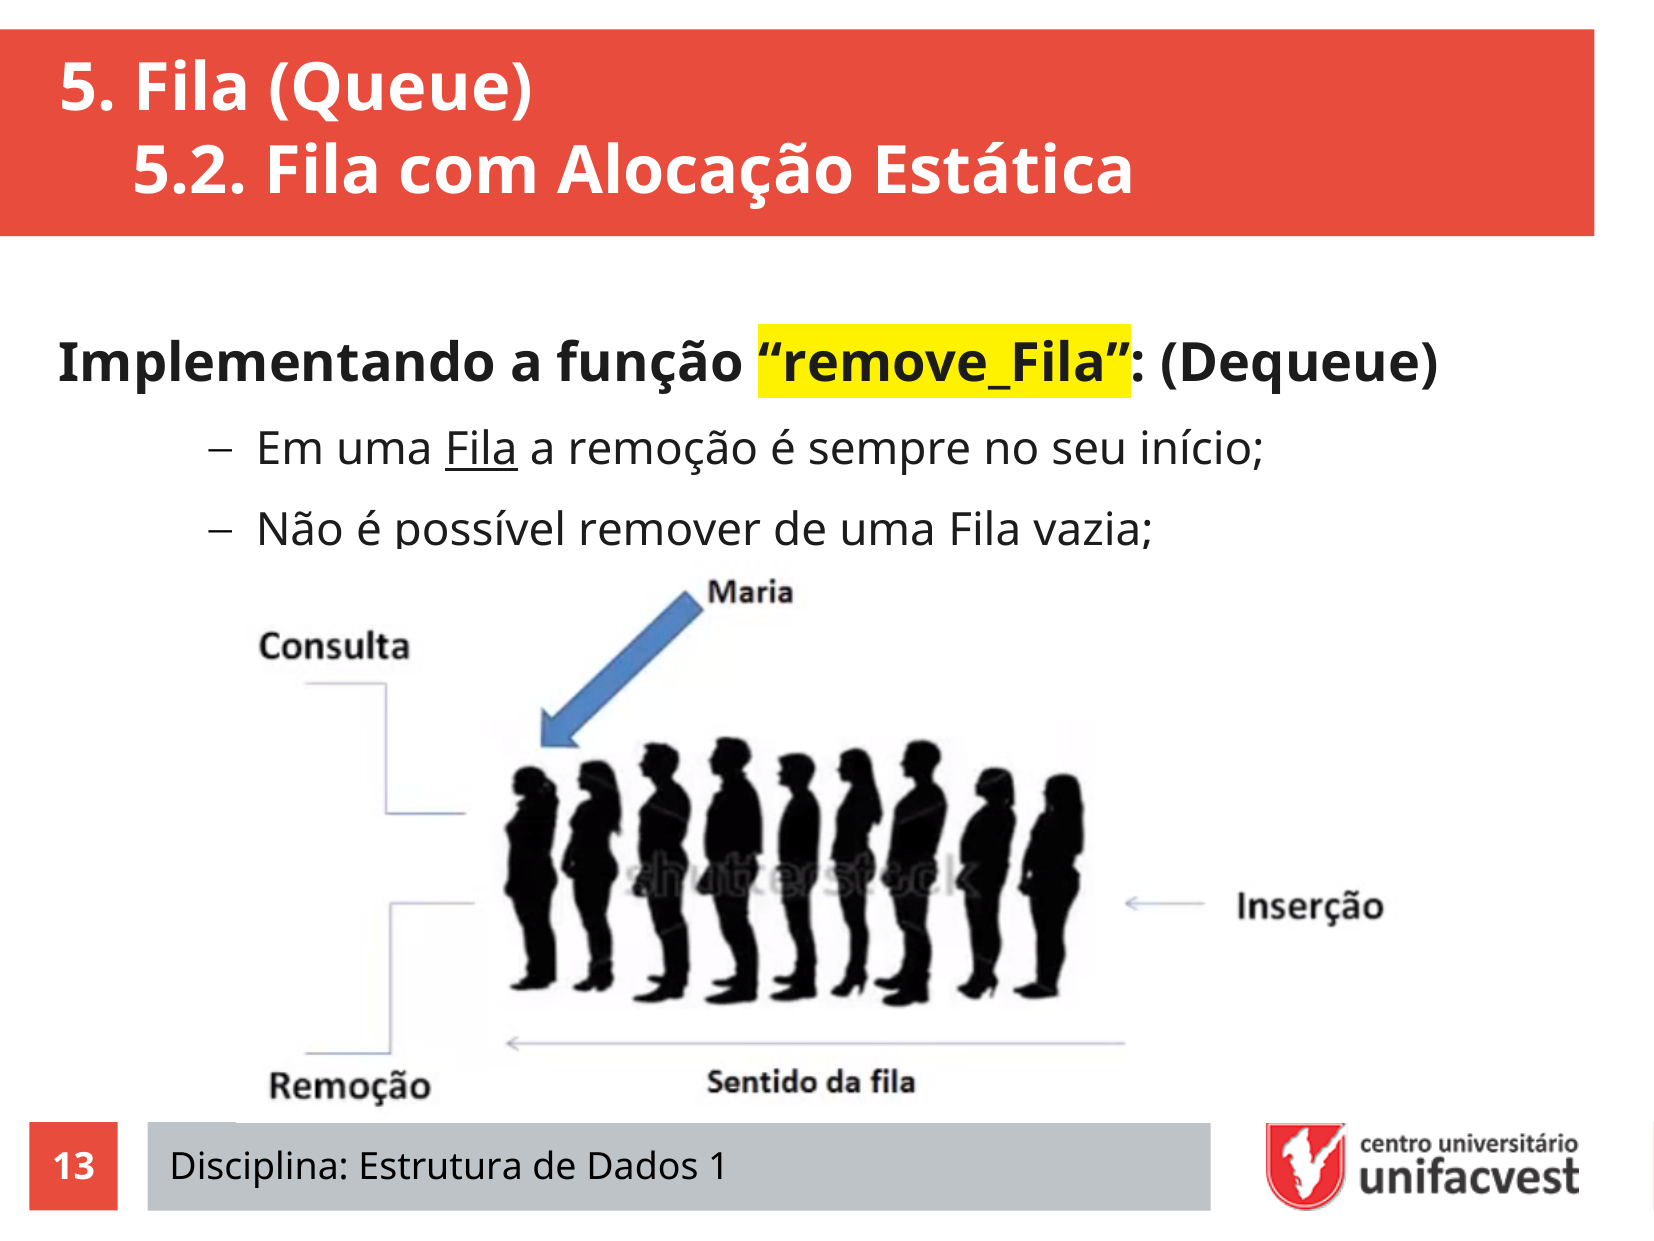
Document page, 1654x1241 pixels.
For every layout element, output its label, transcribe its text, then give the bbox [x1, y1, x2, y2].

list Implementando a função “remove_Fila”: (Dequeue) Em uma Fila a remoção é sempre no seu início; Não é possível remover de uma Fila vazia; [59, 324, 1566, 1093]
text_box Disciplina: Estrutura de Dados 1 [154, 1132, 1205, 1196]
title 5. Fila (Queue) 5.2. Fila com Alocação Estática [59, 59, 1595, 207]
text_box [1238, 1120, 1654, 1212]
picture [236, 549, 1579, 1211]
